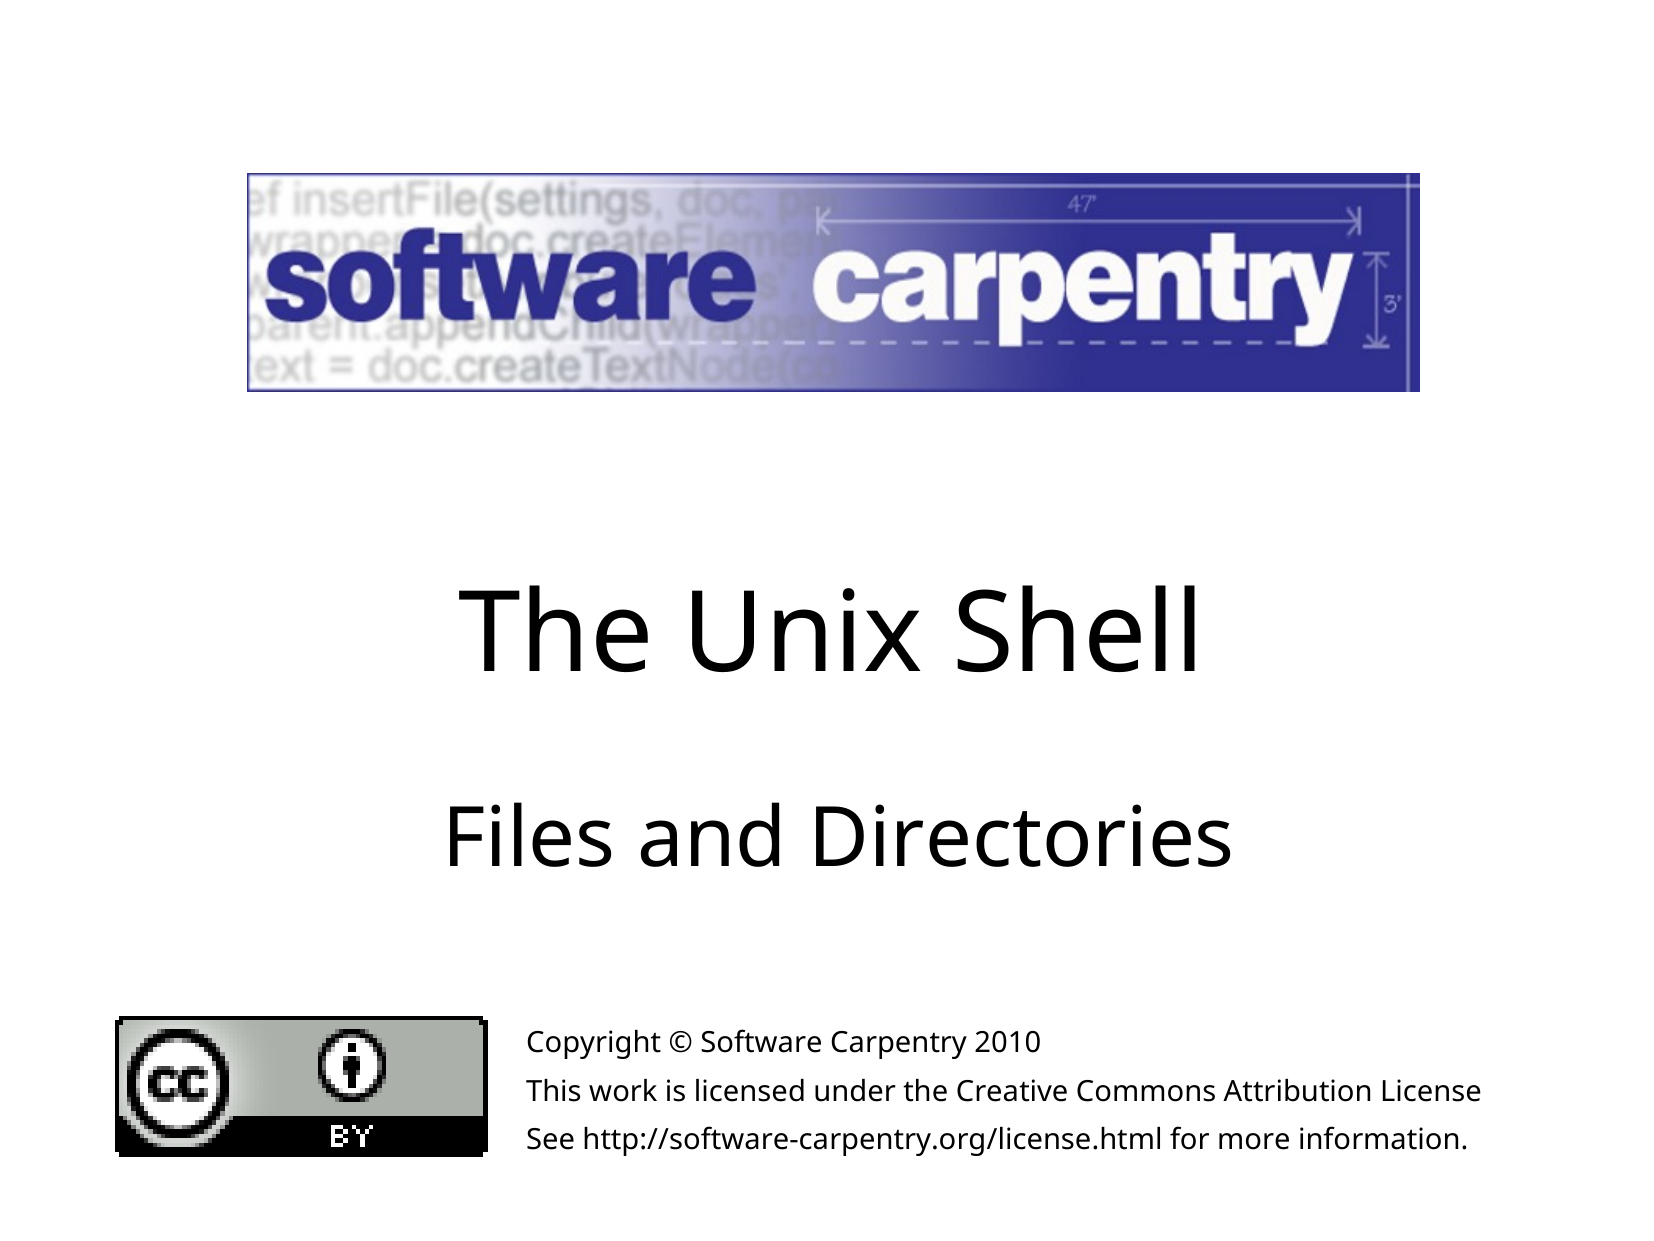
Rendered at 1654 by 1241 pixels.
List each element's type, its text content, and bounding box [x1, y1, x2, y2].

picture [115, 1016, 488, 1158]
text_box Files and Directories [188, 773, 1490, 883]
text_box Copyright © Software Carpentry 2010 This work is licensed under the Creative Commons Attribution License See http://software-carpentry.org/license.html for more information. [511, 1014, 1574, 1164]
text_box The Unix Shell [245, 549, 1418, 697]
picture [247, 173, 1420, 392]
